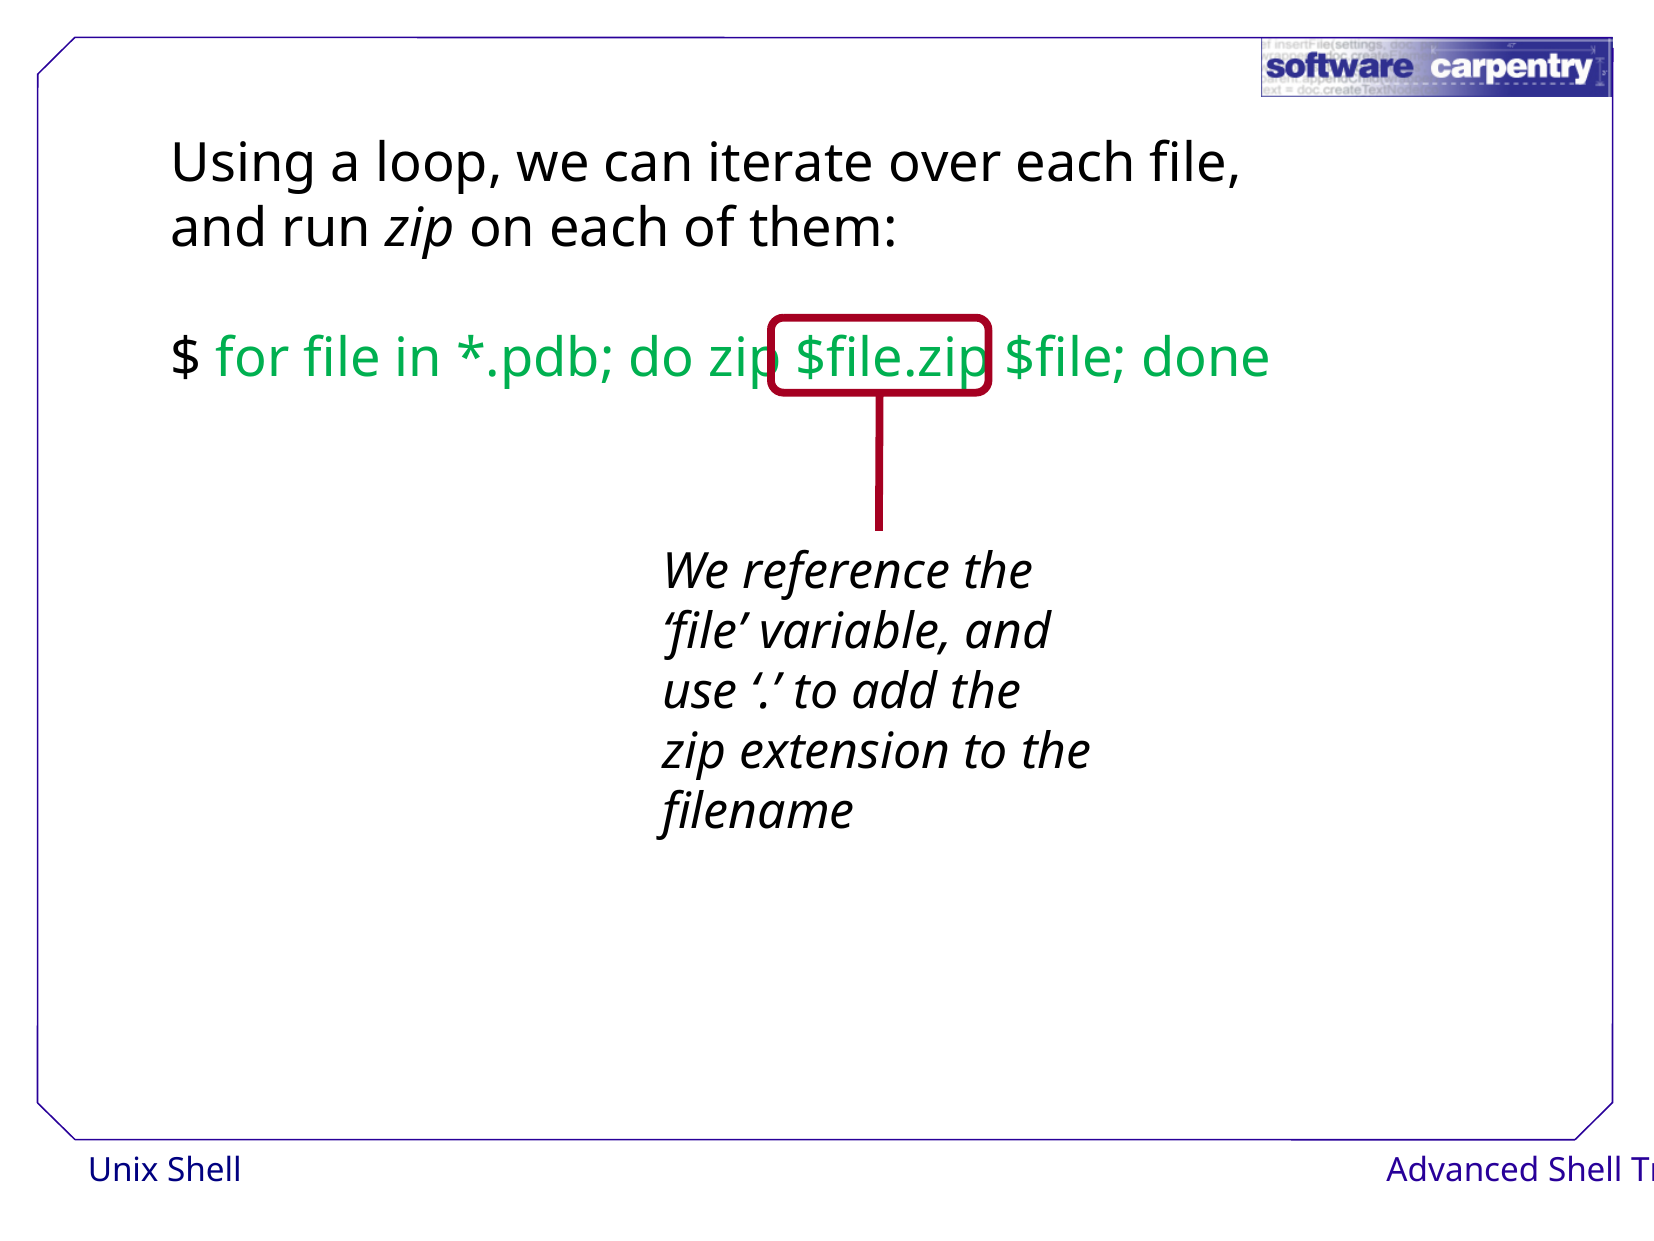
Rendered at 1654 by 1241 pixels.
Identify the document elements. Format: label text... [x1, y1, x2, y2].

text_box We reference the ‘file’ variable, and use ‘.’ to add the zip extension to the filename [647, 530, 1111, 847]
picture [1261, 39, 1613, 97]
text_box Using a loop, we can iterate over each file, and run zip on each of them: $ for file in *.pdb; do zip $file.zip $file; done [155, 119, 1546, 395]
text_box Using a loop, we can iterate over each file, and run zip on each of them: $ for file in *.pdb; do zip $file.zip $file; done [775, 322, 984, 388]
